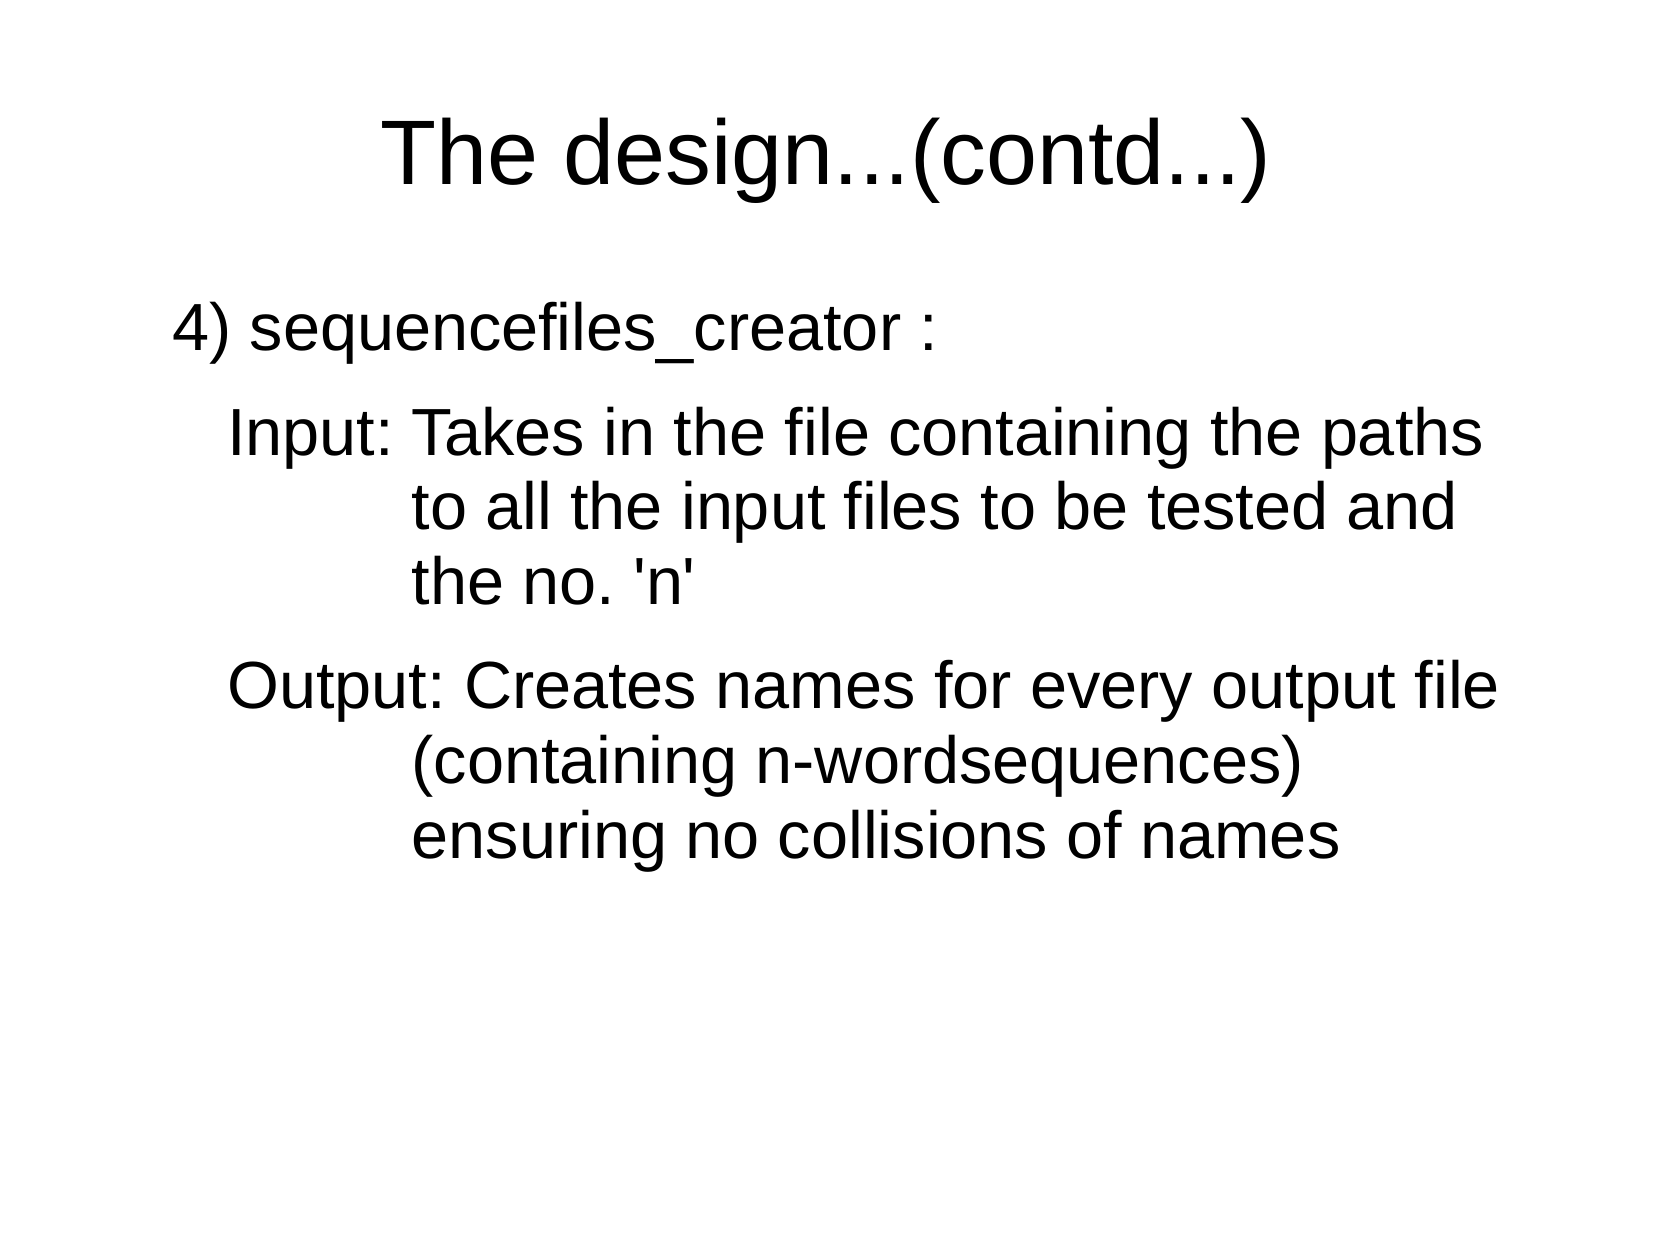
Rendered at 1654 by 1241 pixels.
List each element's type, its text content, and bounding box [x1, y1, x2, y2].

list 4) sequencefiles_creator : Input: Takes in the file containing the paths to all the input files to be tested and the no. 'n' Output: Creates names for every output file (containing n-wordsequences) ensuring no collisions of names [82, 290, 1571, 1109]
title The design...(contd...) [82, 49, 1571, 257]
